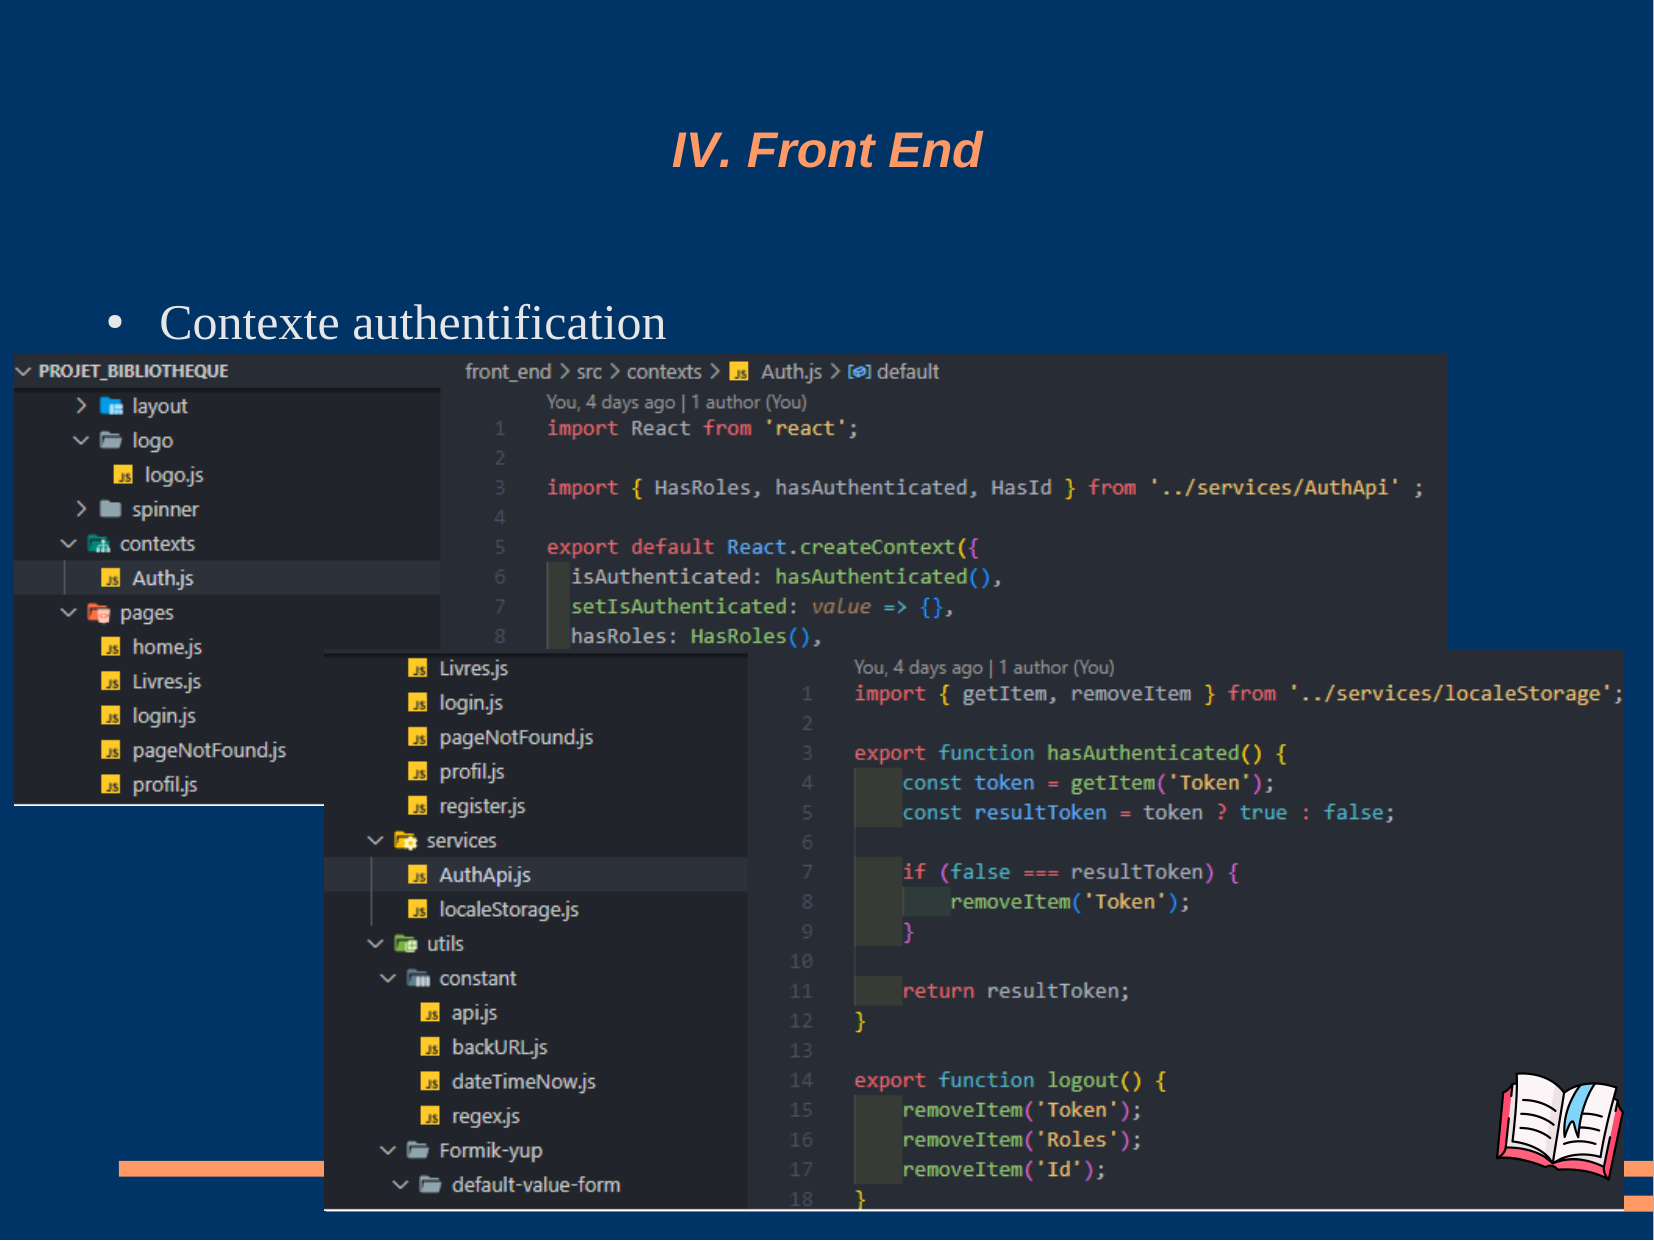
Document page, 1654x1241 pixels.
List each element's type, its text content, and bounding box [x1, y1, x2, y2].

title IV. Front End [121, 46, 1534, 254]
picture [14, 354, 1624, 1211]
list Contexte authentification [88, 295, 791, 354]
